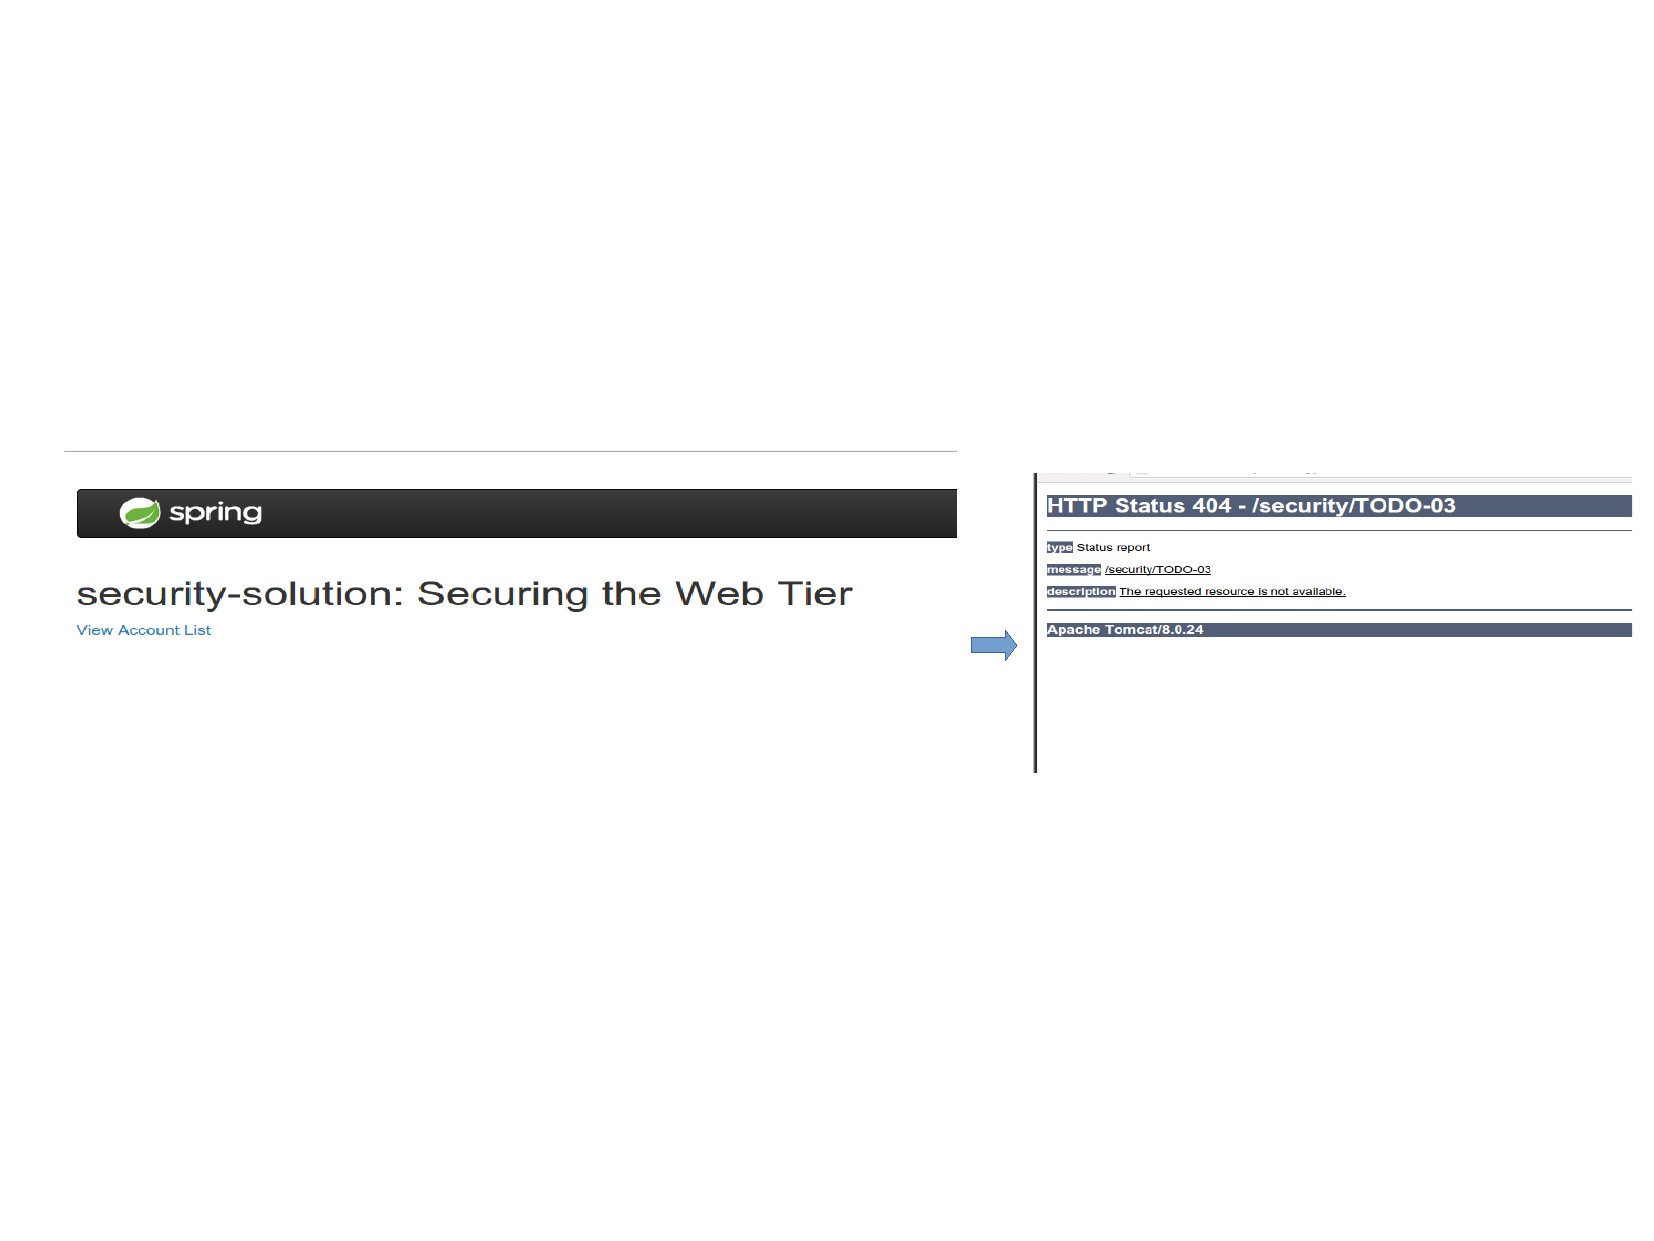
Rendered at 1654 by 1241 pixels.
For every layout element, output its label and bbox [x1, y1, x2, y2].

picture [1033, 473, 1633, 773]
picture [64, 450, 957, 796]
text_box [971, 630, 1017, 661]
